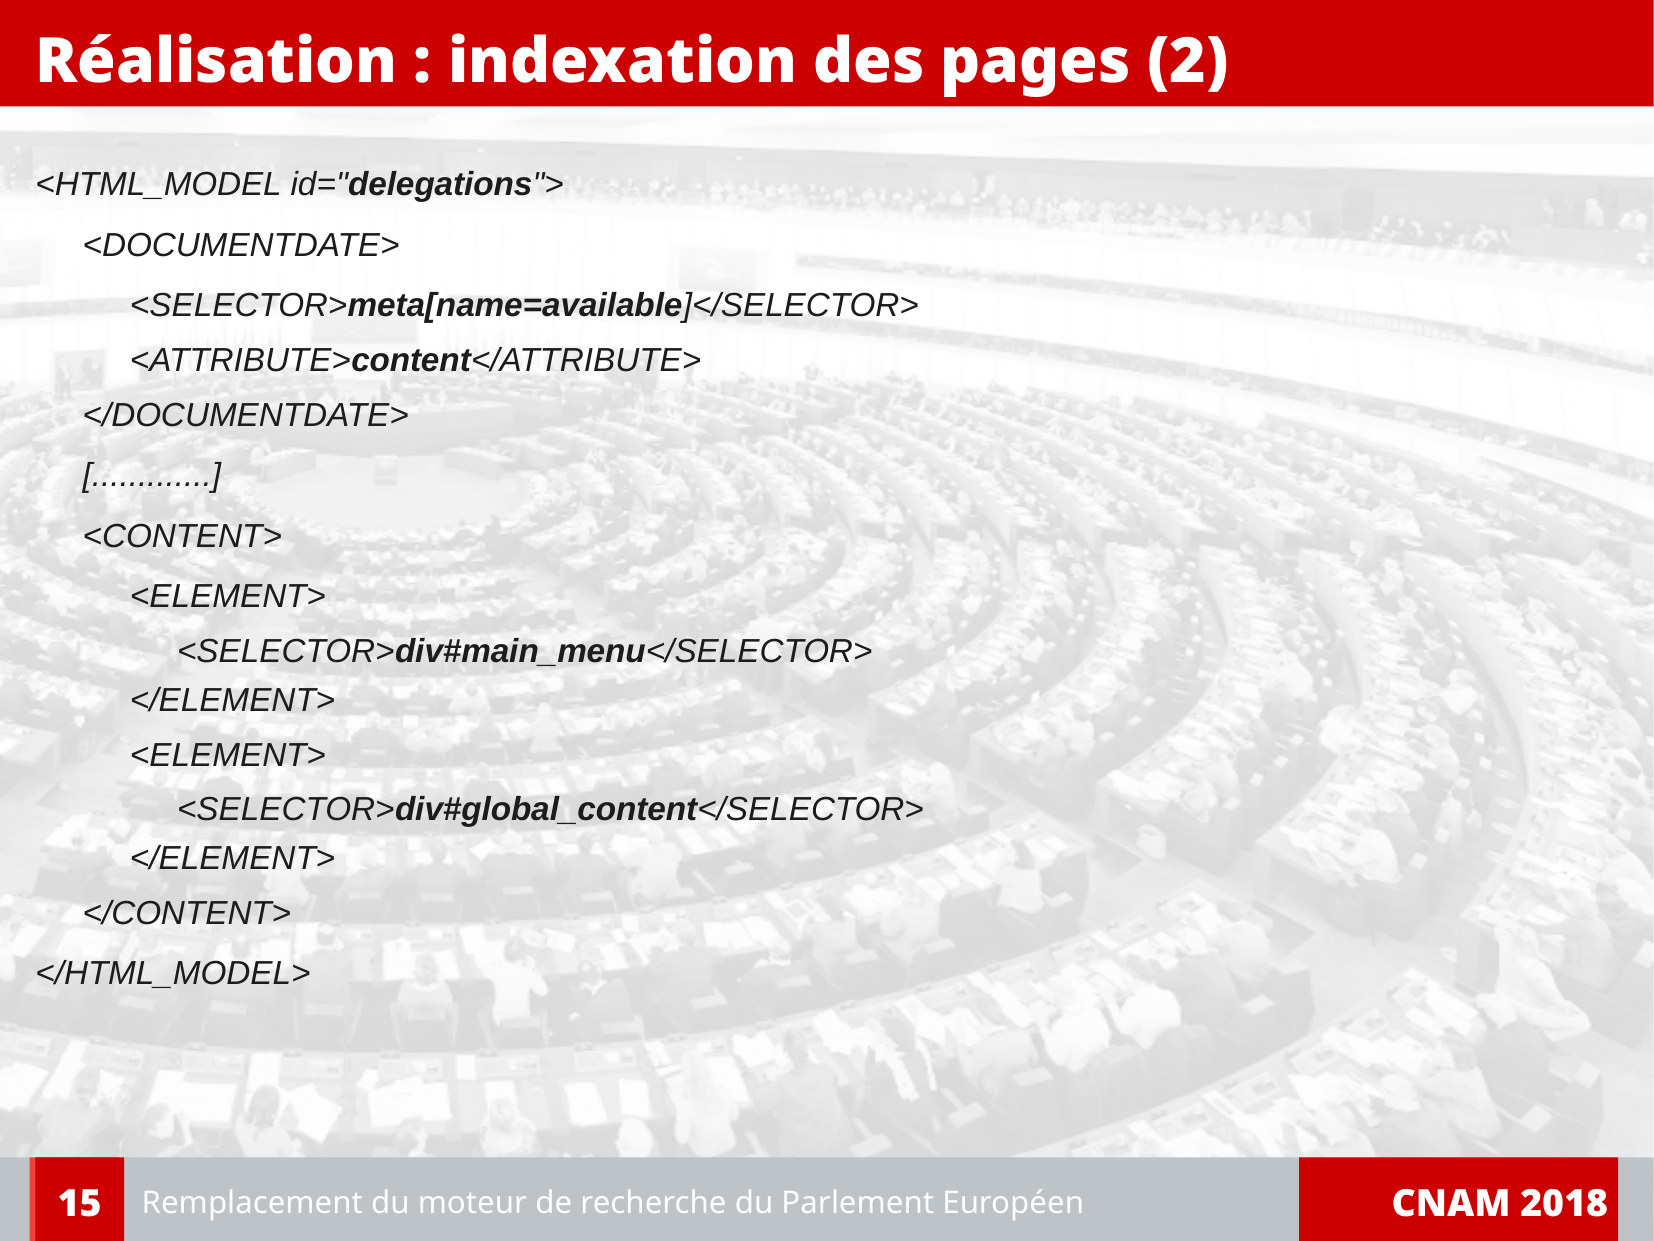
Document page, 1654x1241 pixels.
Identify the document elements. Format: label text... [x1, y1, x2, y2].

list <HTML_MODEL id="delegations"> <DOCUMENTDATE> <SELECTOR>meta[name=available]</SELECTOR> <ATTRIBUTE>content</ATTRIBUTE> </DOCUMENTDATE> [.............] <CONTENT> <ELEMENT> <SELECTOR>div#main_menu</SELECTOR> </ELEMENT> <ELEMENT> <SELECTOR>div#global_content</SELECTOR> </ELEMENT> </CONTENT> </HTML_MODEL> [35, 165, 1619, 1123]
title Réalisation : indexation des pages (2) [35, 0, 1571, 101]
picture [0, 107, 1654, 1157]
